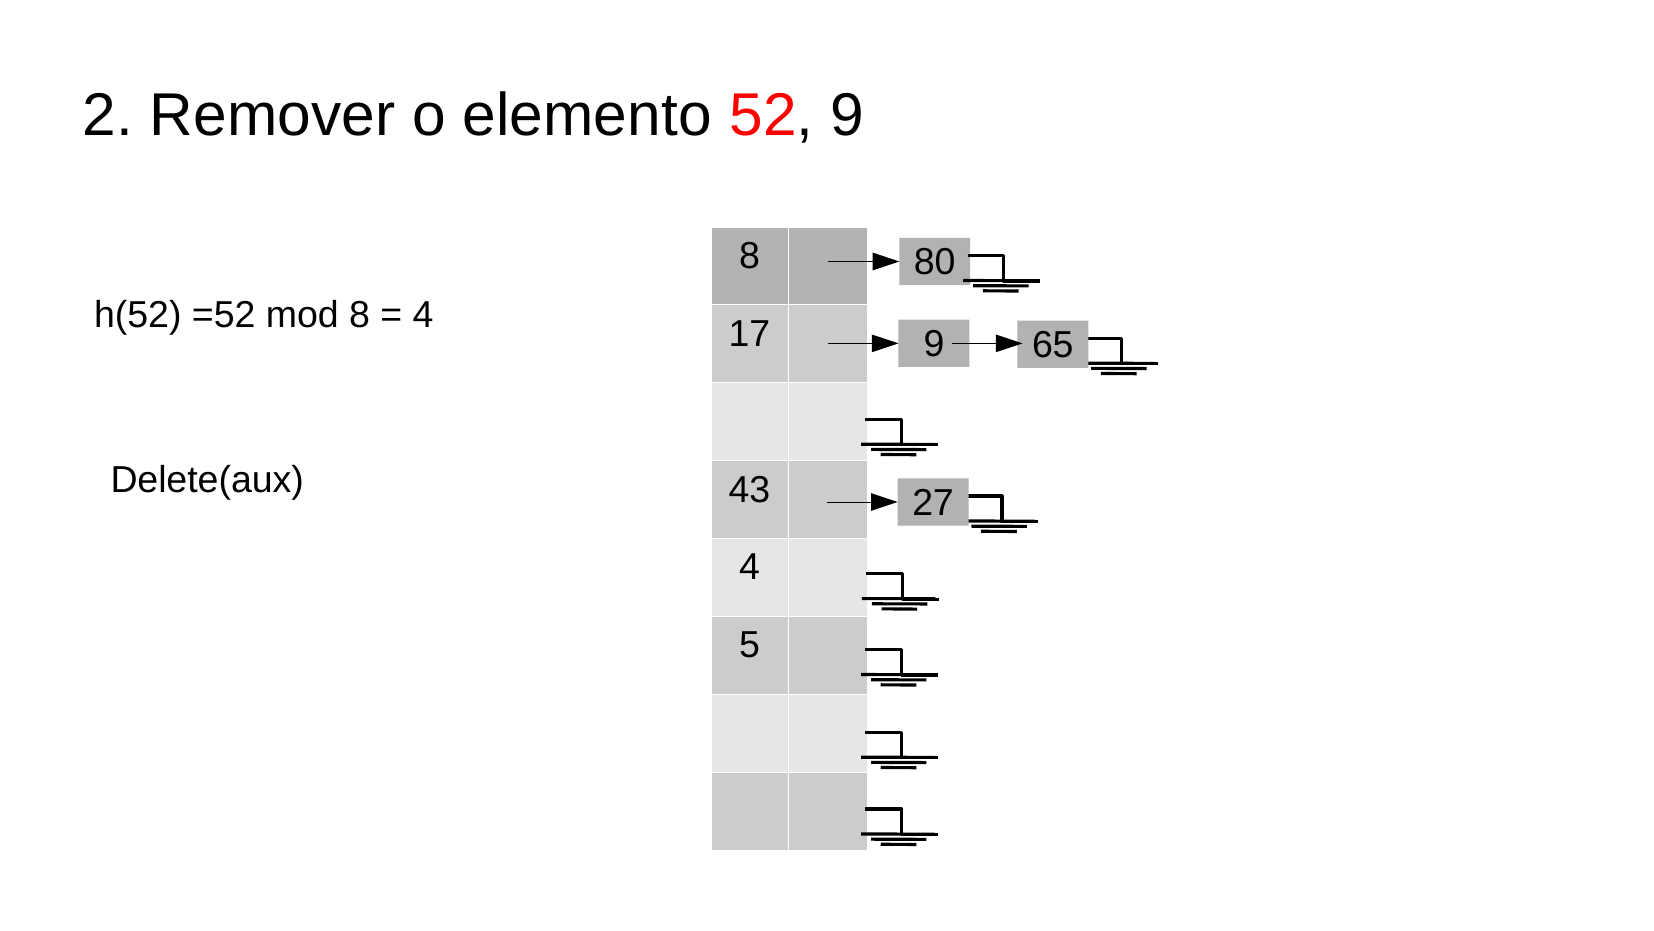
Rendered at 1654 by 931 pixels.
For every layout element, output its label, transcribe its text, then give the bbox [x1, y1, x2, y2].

table_cell [789, 383, 867, 460]
table_cell [789, 617, 867, 694]
title 2. Remover o elemento 52, 9 [82, 37, 1571, 193]
text_box 27 [897, 478, 969, 526]
text_box h(52) =52 mod 8 = 4 [79, 285, 459, 343]
table_cell 43 [712, 461, 788, 538]
table_cell [789, 695, 867, 772]
table_cell [789, 773, 867, 850]
table_cell 4 [712, 539, 788, 616]
table_cell [789, 461, 867, 538]
text_box Delete(aux) [95, 451, 319, 508]
text_box 80 [899, 237, 971, 286]
table_cell 17 [712, 305, 788, 382]
text_box 9 [898, 319, 970, 367]
table_cell [789, 305, 867, 382]
table_cell [712, 773, 788, 850]
table_cell [789, 539, 867, 616]
table_cell [712, 695, 788, 772]
table_header [789, 228, 867, 304]
table_cell 5 [712, 617, 788, 694]
table_header 8 [712, 228, 788, 304]
table_cell [712, 383, 788, 460]
text_box 65 [1017, 320, 1089, 368]
